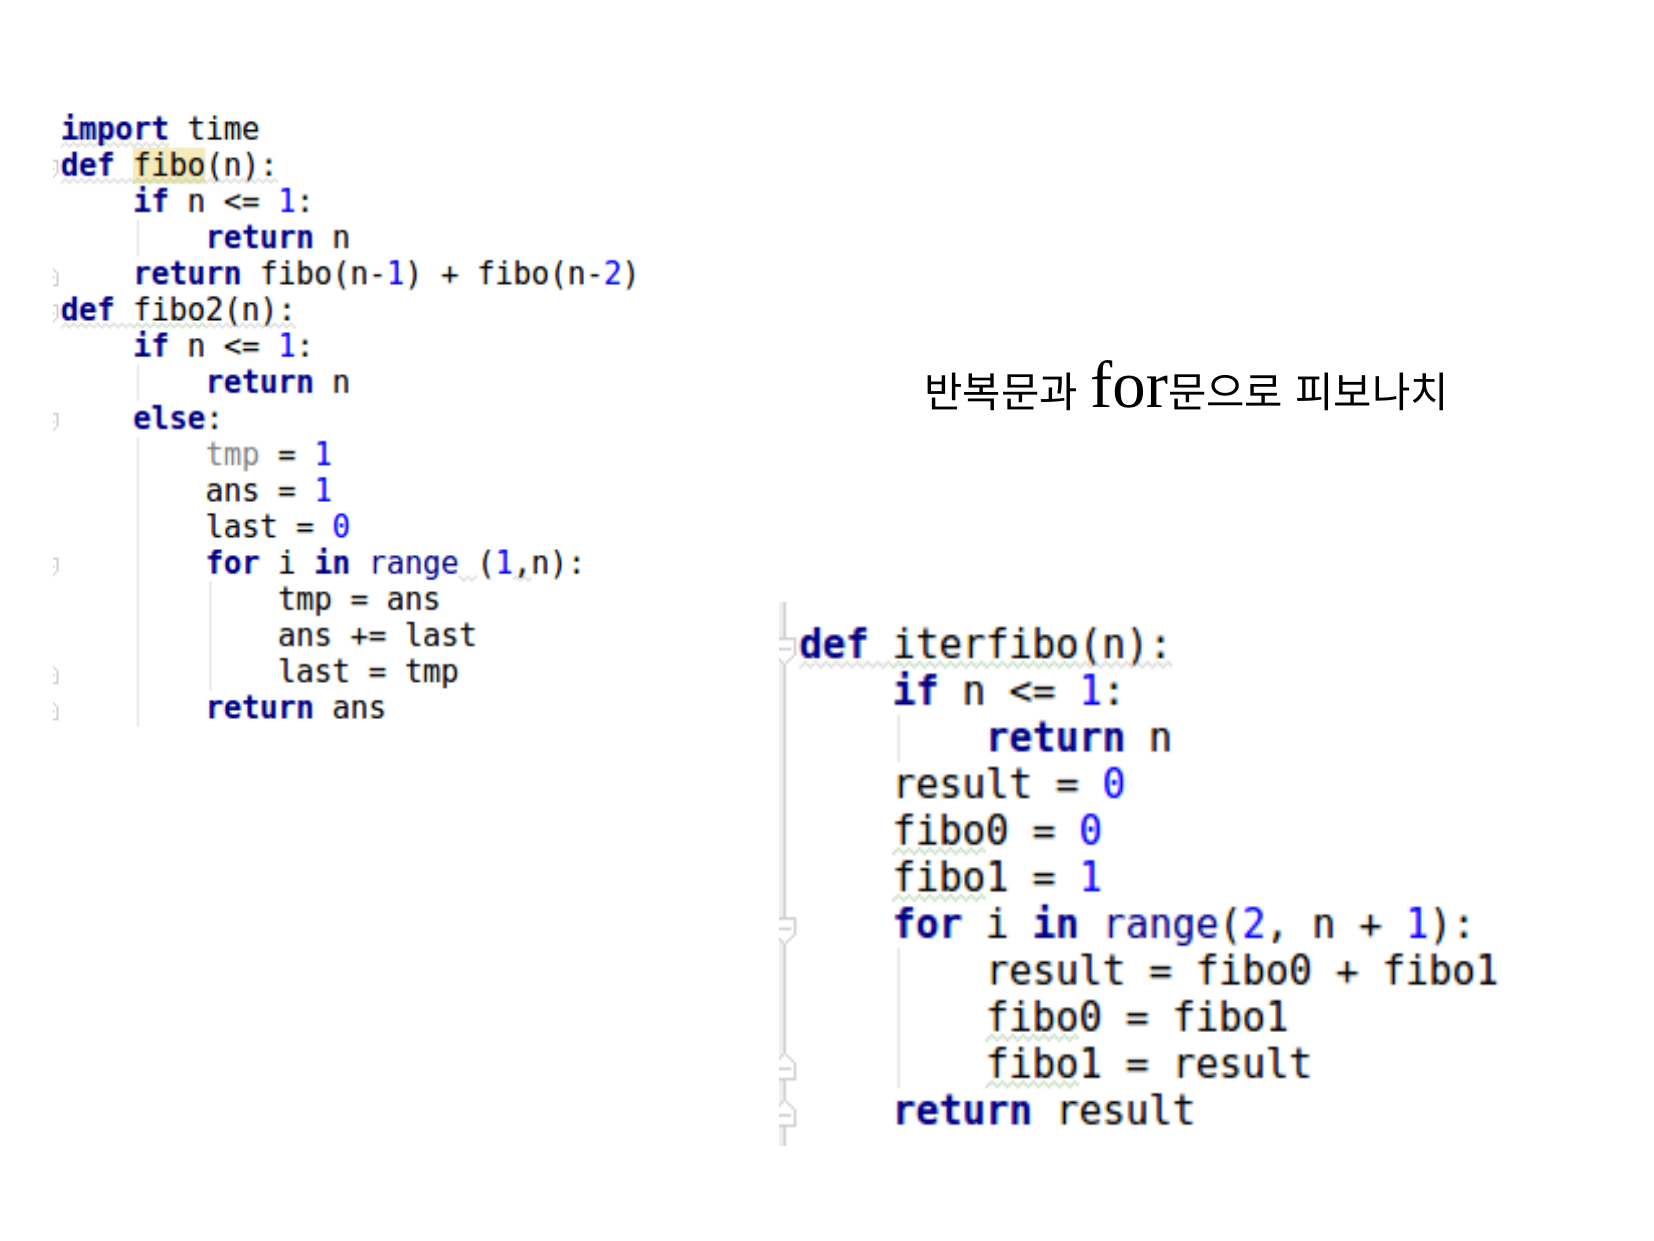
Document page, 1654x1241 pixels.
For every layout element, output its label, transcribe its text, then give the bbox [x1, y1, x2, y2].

picture [779, 602, 1585, 1146]
text_box 반복문과 for문으로 피보나치 [897, 336, 1477, 434]
picture [53, 106, 745, 744]
